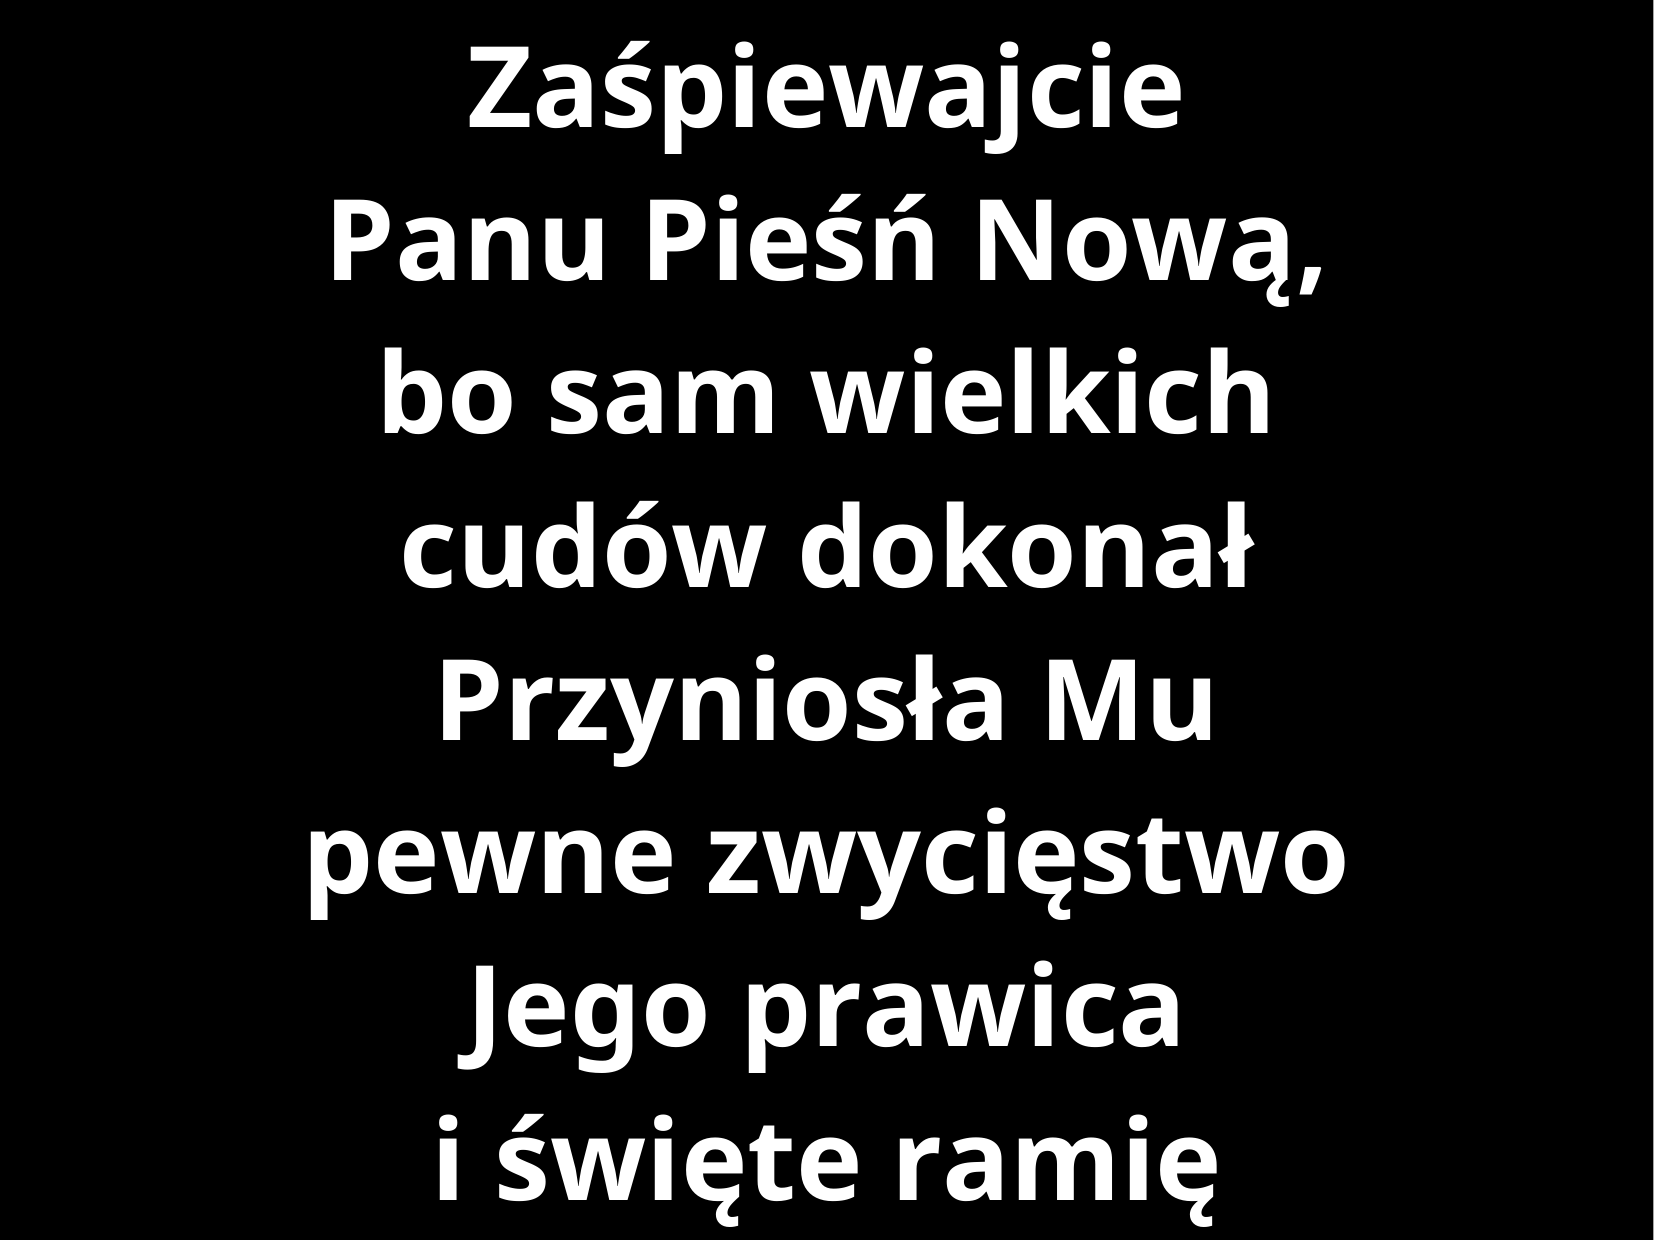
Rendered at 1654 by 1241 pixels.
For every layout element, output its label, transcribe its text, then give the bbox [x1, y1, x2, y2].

title Zaśpiewajcie Panu Pieśń Nową, bo sam wielkich cudów dokonał Przyniosła Mu pewne zwycięstwo Jego prawica i święte ramię [0, 0, 1654, 1241]
